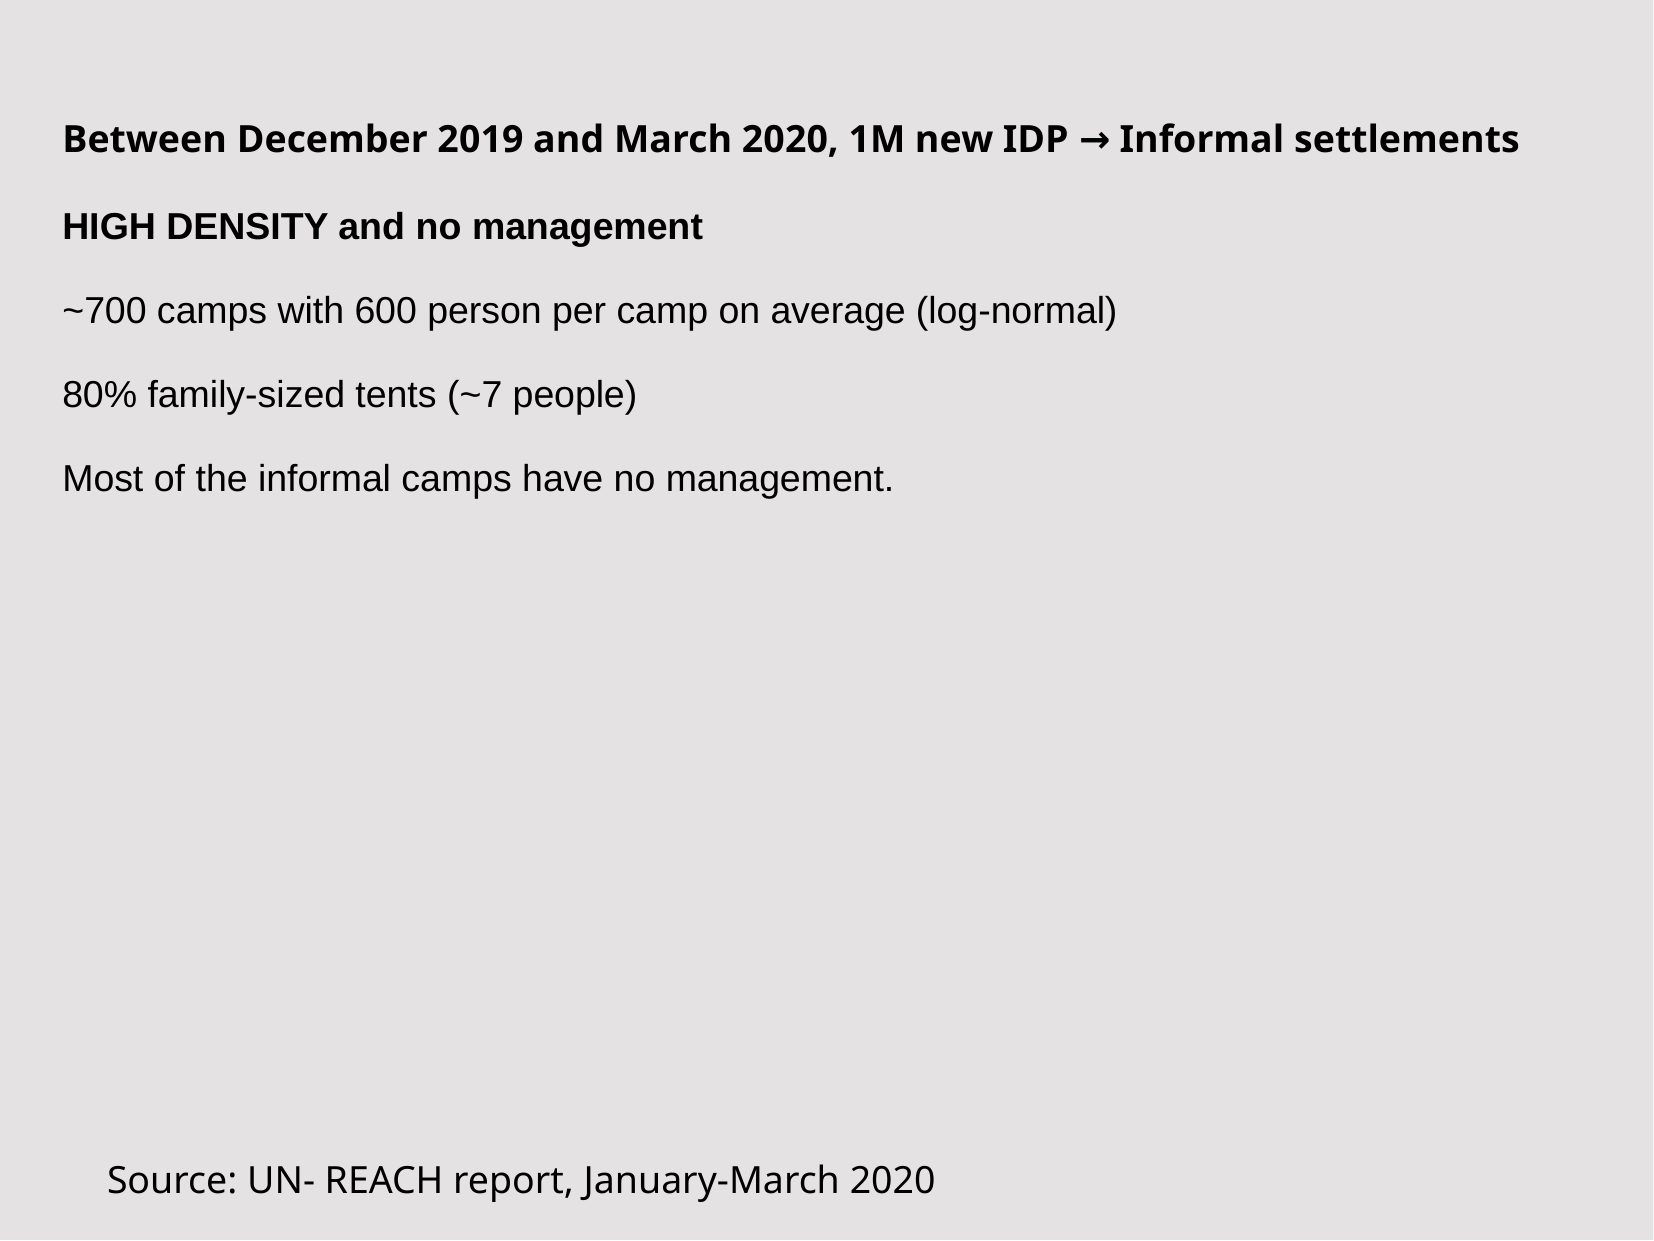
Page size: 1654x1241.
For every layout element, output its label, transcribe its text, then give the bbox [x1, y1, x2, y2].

text_box Source: UN- REACH report, January-March 2020 [92, 1145, 1323, 1213]
text_box Between December 2019 and March 2020, 1M new IDP → Informal settlements HIGH DENSITY and no management ~700 camps with 600 person per camp on average (log-normal) 80% family-sized tents (~7 people) Most of the informal camps have no management. [47, 62, 1583, 1165]
